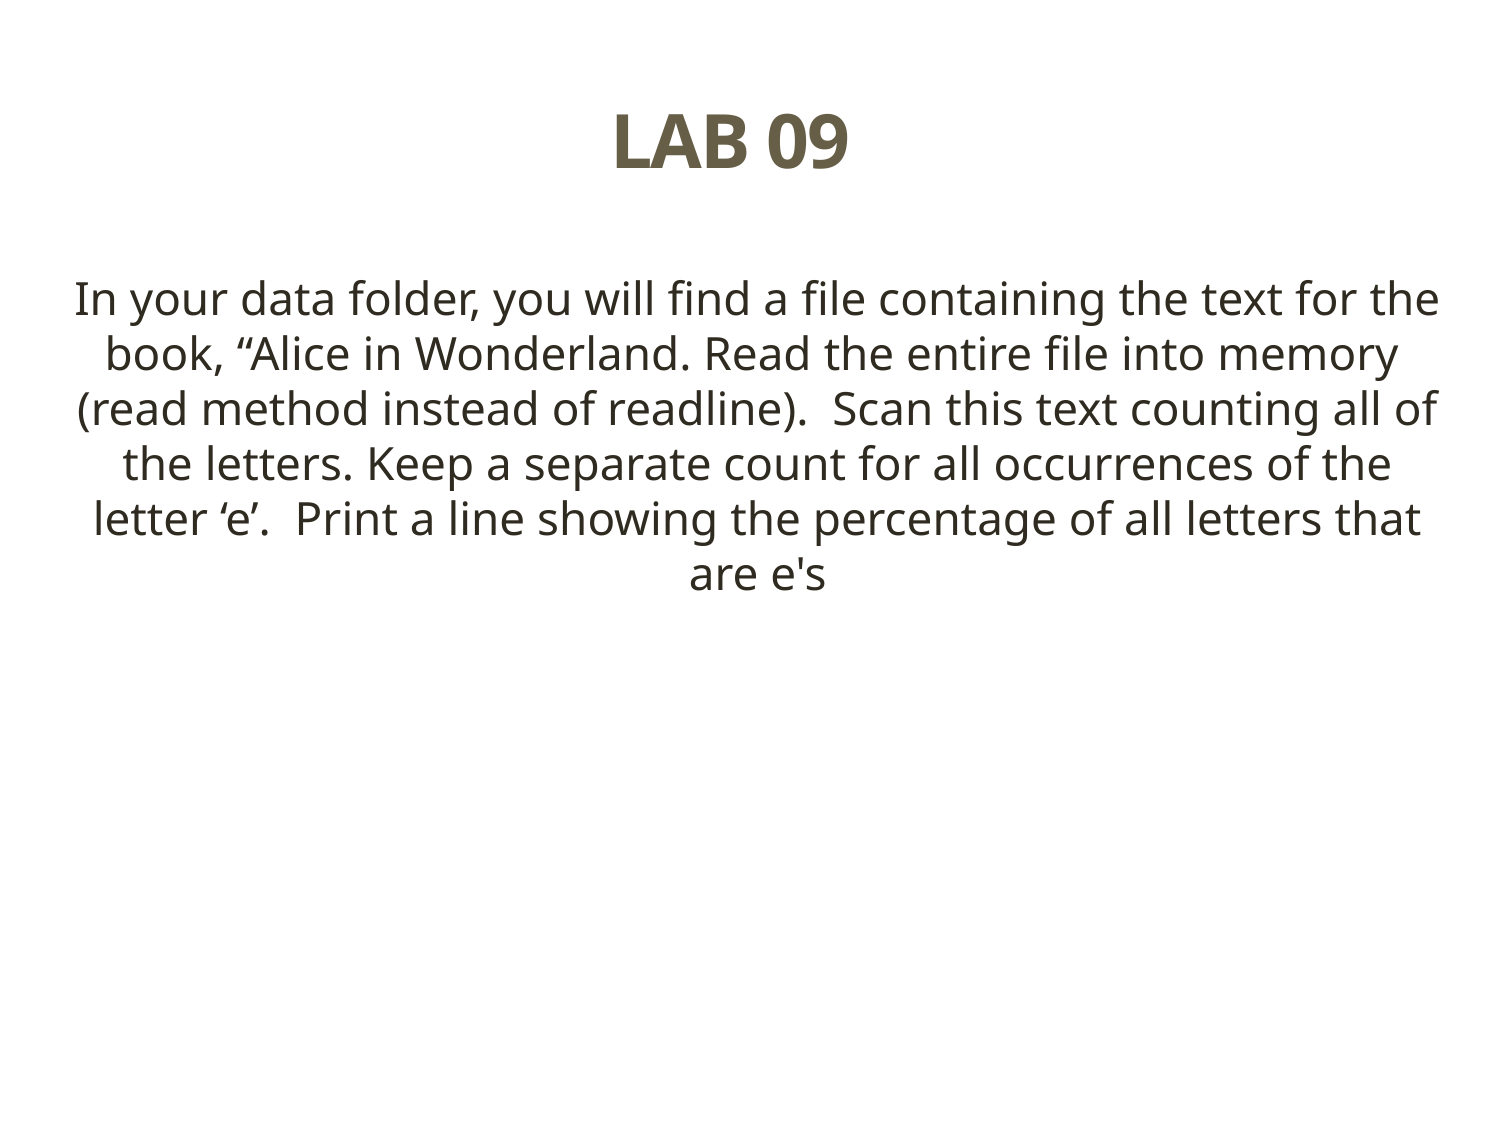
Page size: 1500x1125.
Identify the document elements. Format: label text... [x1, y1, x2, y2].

list In your data folder, you will find a file containing the text for the book, “Alice in Wonderland. Read the entire file into memory (read method instead of readline). Scan this text counting all of the letters. Keep a separate count for all occurrences of the letter ‘e’. Print a line showing the percentage of all letters that are e's [18, 262, 1460, 1098]
title LAB 09 [18, 45, 1460, 233]
